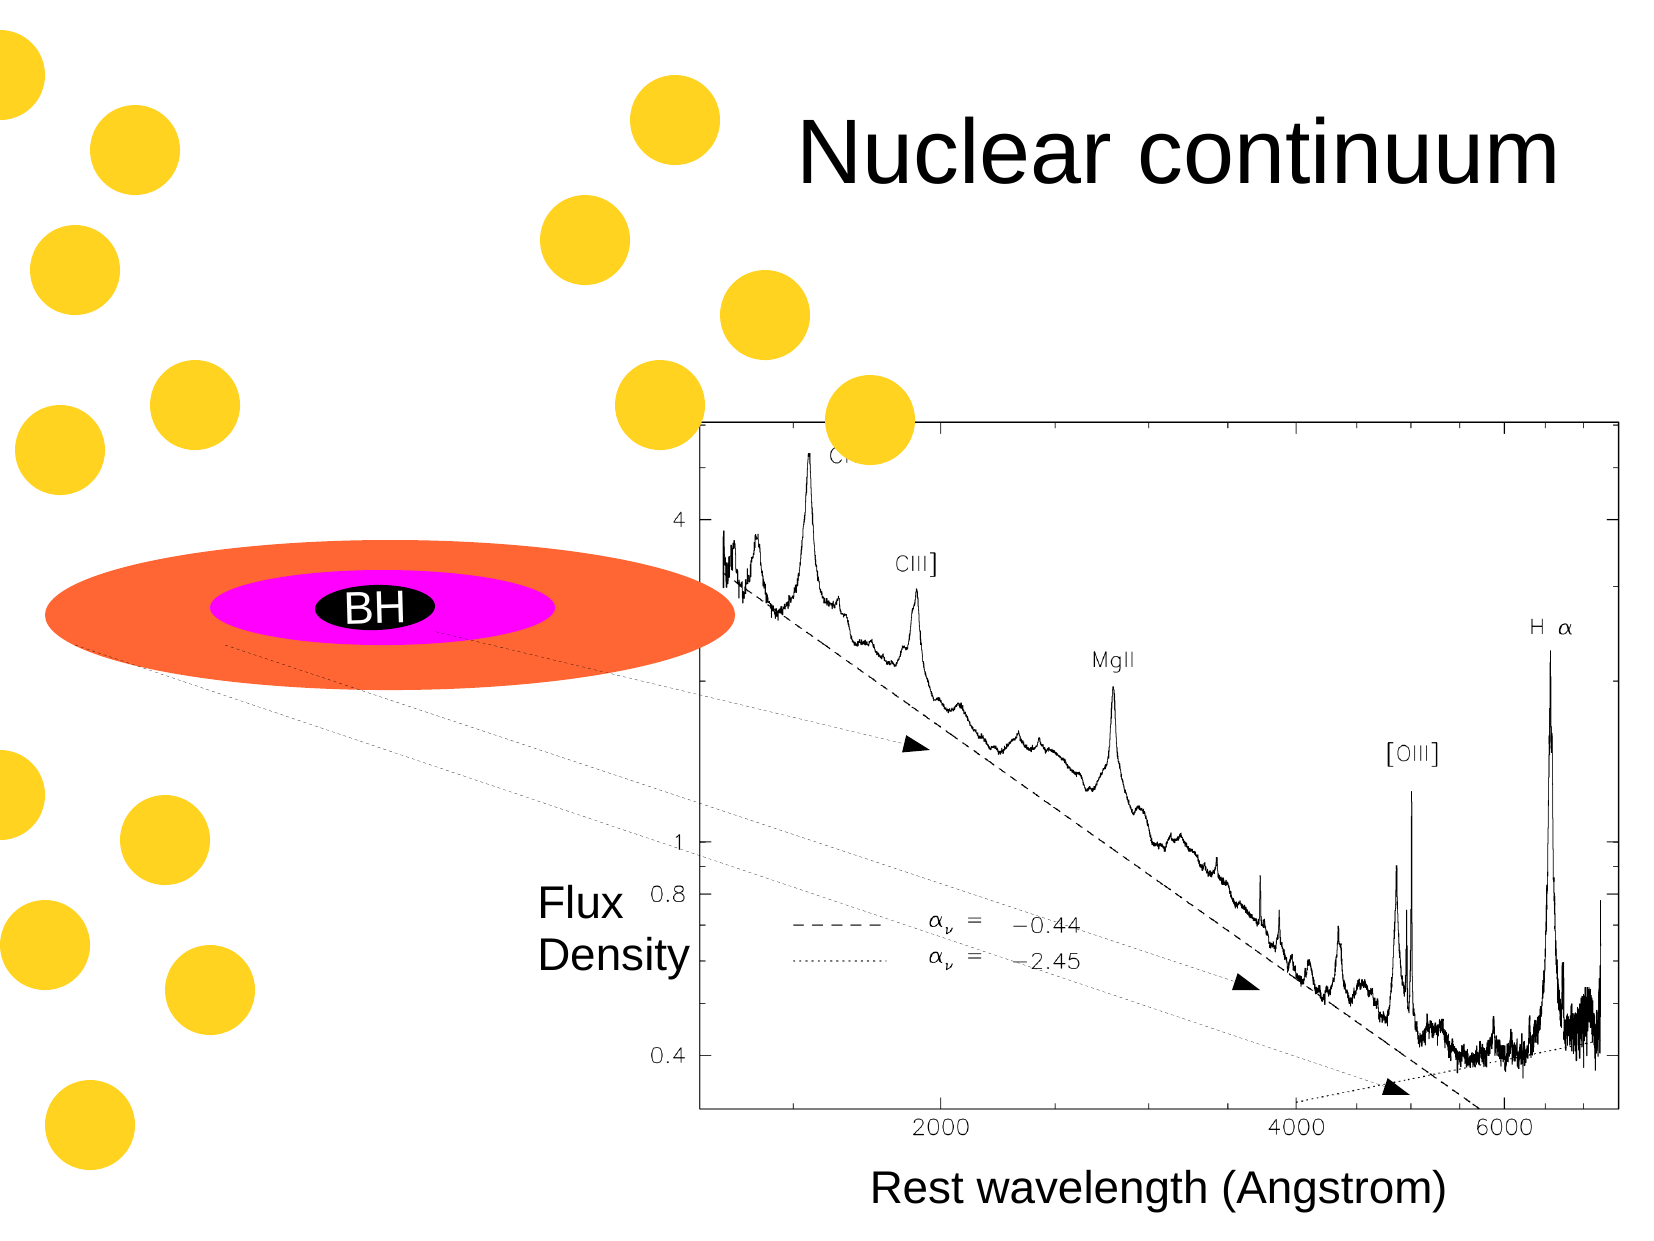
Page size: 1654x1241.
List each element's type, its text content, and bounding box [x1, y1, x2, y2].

text_box [0, 30, 46, 121]
text_box [90, 105, 181, 196]
text_box BH [315, 584, 436, 631]
text_box [30, 225, 121, 316]
text_box [15, 405, 106, 496]
text_box [825, 375, 916, 466]
text_box [165, 945, 256, 1036]
text_box [45, 1080, 136, 1171]
text_box [120, 795, 211, 886]
text_box [630, 75, 721, 166]
text_box [150, 360, 241, 451]
text_box [615, 360, 706, 451]
picture [645, 403, 1651, 1140]
title Nuclear continuum [435, 47, 1654, 256]
text_box [720, 270, 811, 361]
text_box [0, 900, 91, 991]
text_box Flux Density [522, 870, 706, 988]
text_box [540, 195, 631, 286]
text_box [0, 750, 46, 841]
text_box [45, 540, 736, 691]
text_box Rest wavelength (Angstrom) [855, 1155, 1463, 1222]
